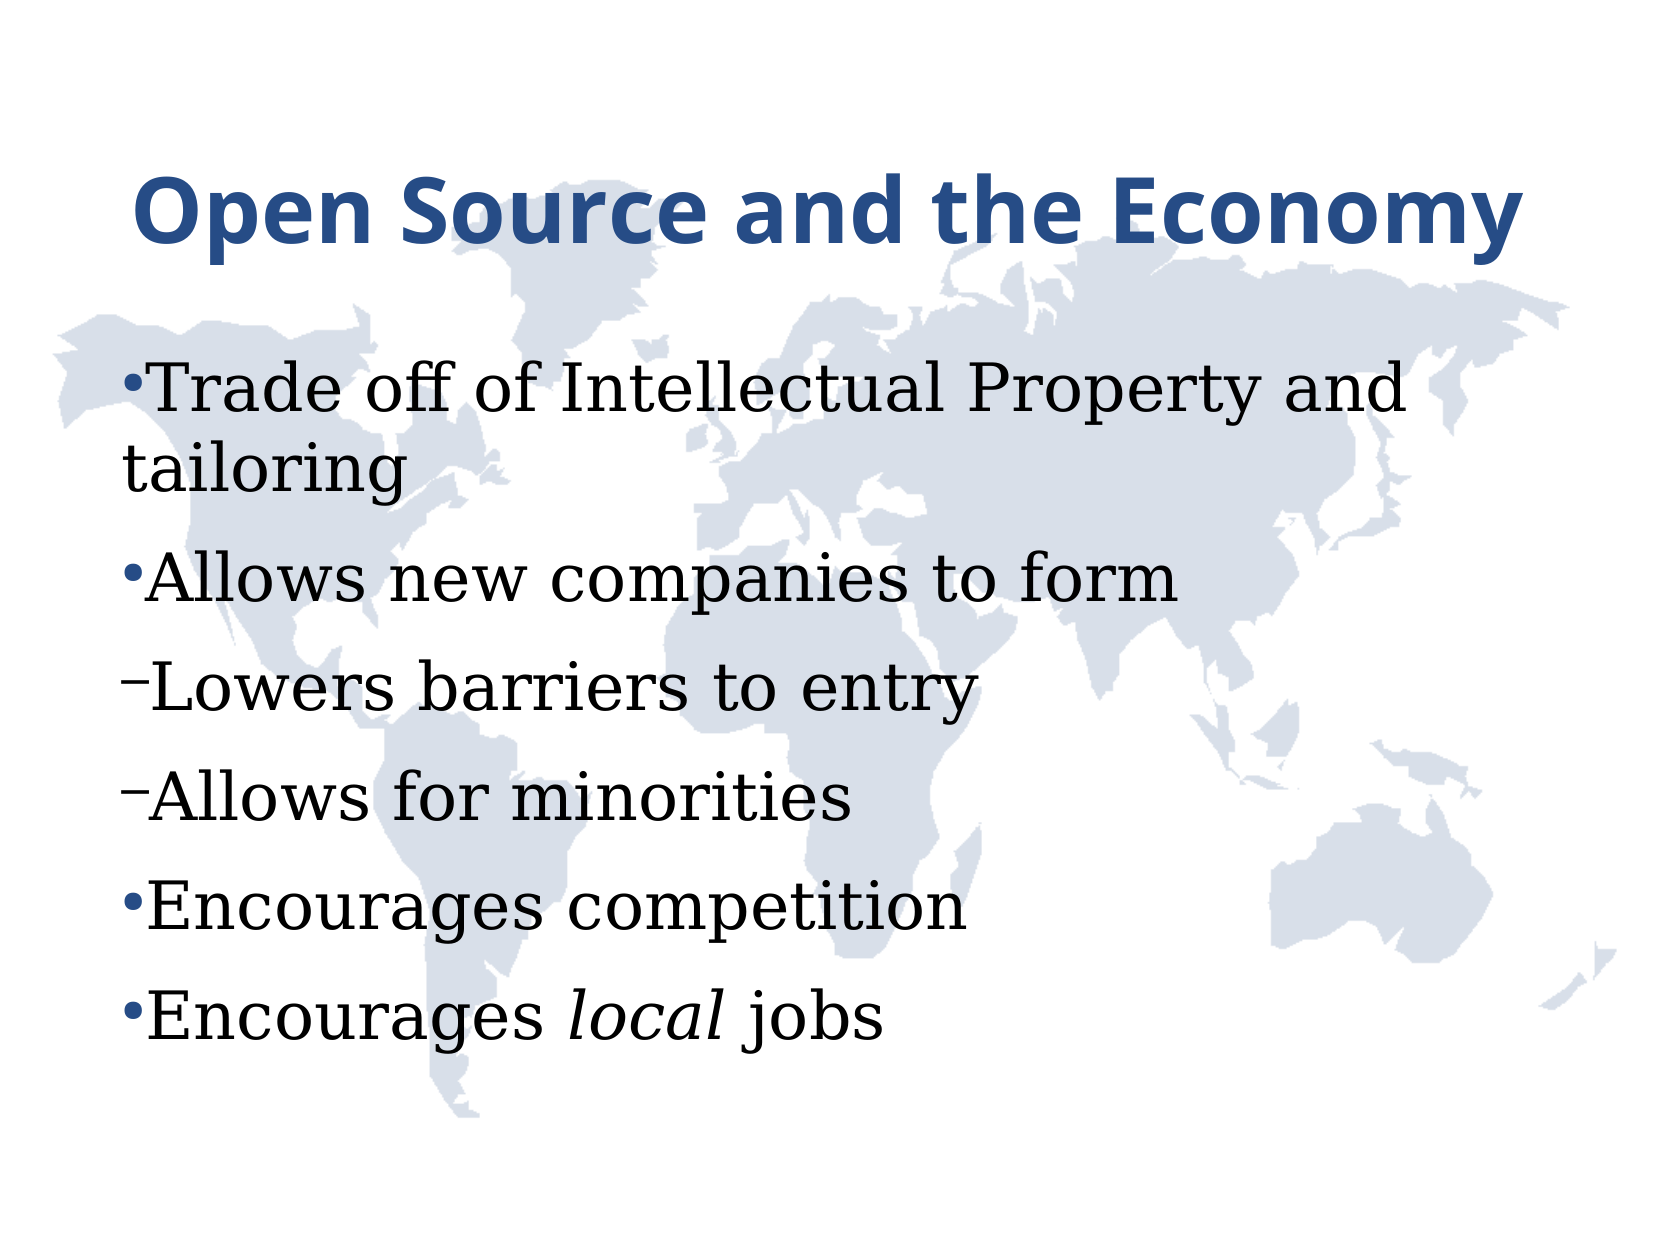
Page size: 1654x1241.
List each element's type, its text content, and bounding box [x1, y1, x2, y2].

title Open Source and the Economy [121, 102, 1534, 310]
list Trade off of Intellectual Property and tailoring Allows new companies to form Lowers barriers to entry Allows for minorities Encourages competition Encourages local jobs [121, 344, 1534, 1127]
